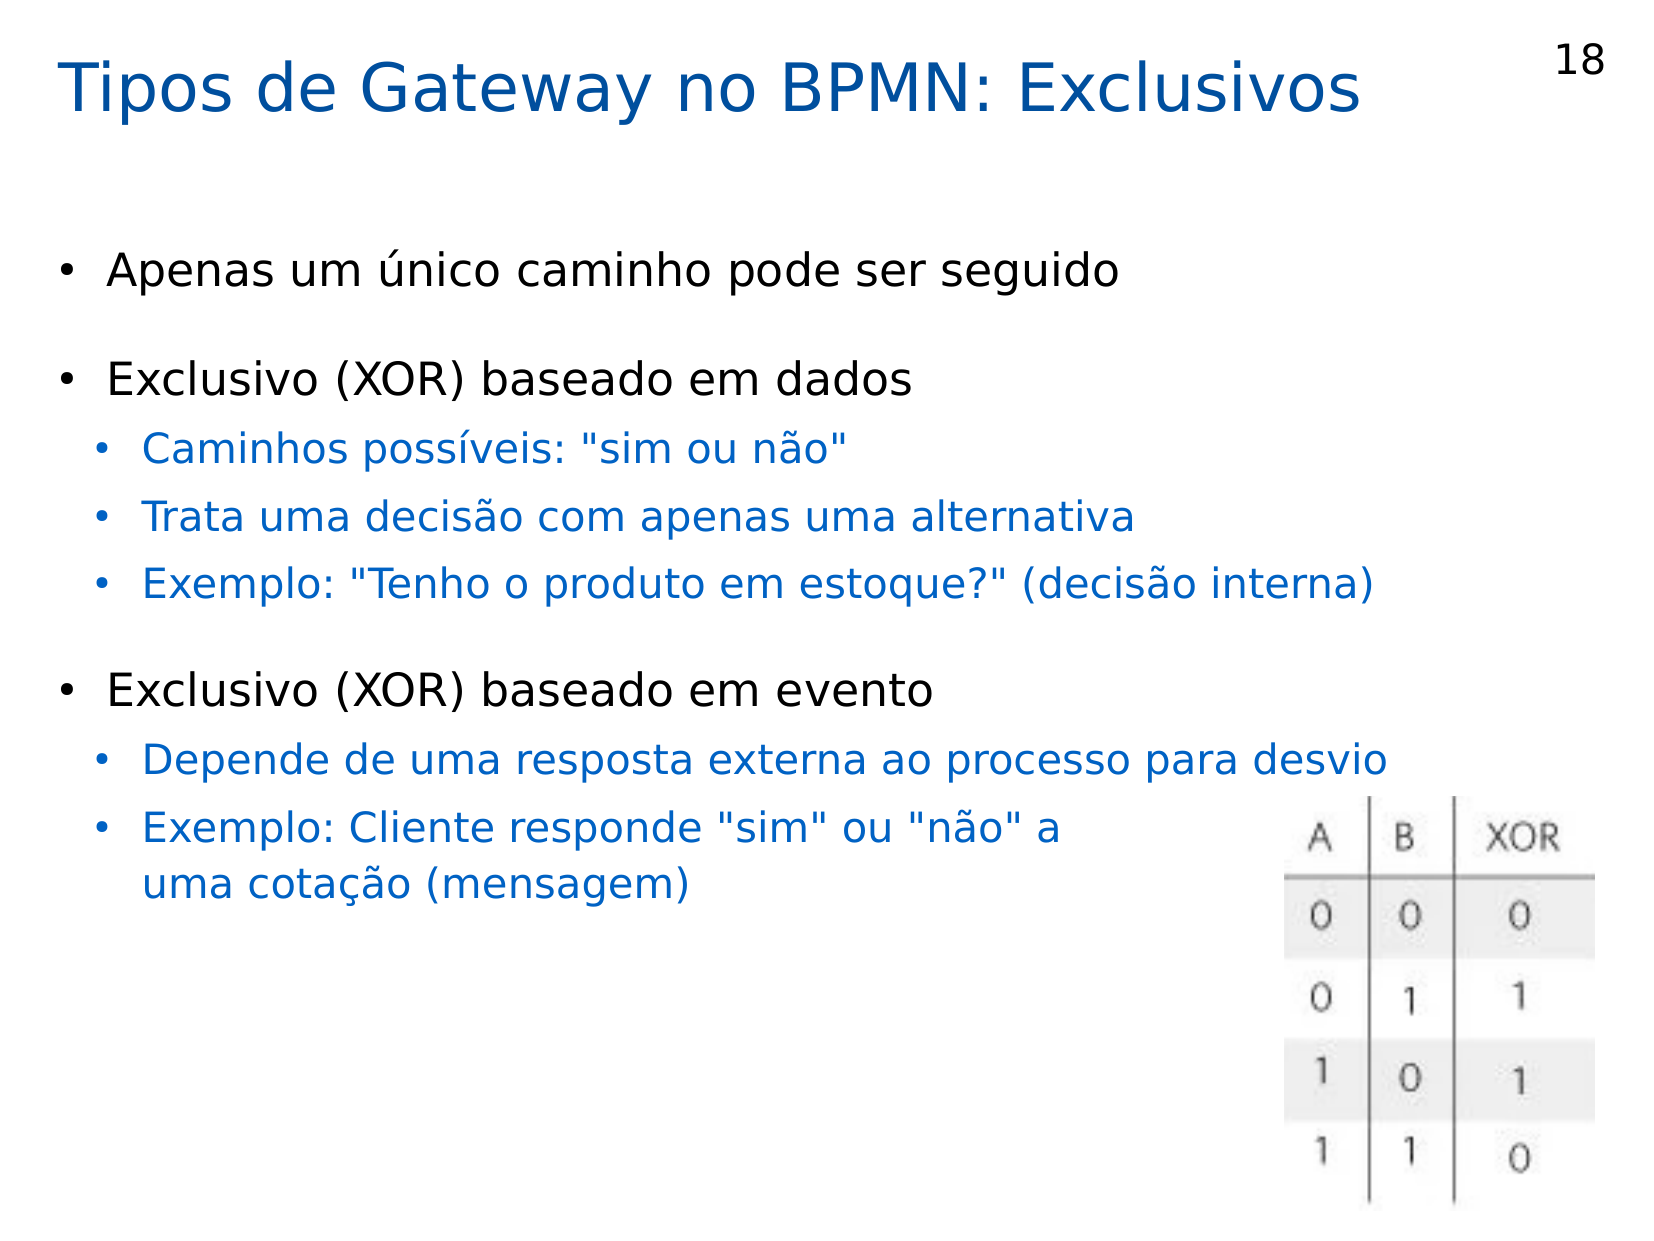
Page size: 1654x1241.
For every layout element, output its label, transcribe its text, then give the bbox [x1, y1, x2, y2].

title Tipos de Gateway no BPMN: Exclusivos [59, 29, 1506, 148]
list Apenas um único caminho pode ser seguido Exclusivo (XOR) baseado em dados Caminhos possíveis: "sim ou não" Trata uma decisão com apenas uma alternativa Exemplo: "Tenho o produto em estoque?" (decisão interna) Exclusivo (XOR) baseado em evento Depende de uma resposta externa ao processo para desvio Exemplo: Cliente responde "sim" ou "não" a uma cotação (mensagem) [59, 236, 1595, 1211]
picture [1284, 796, 1595, 1211]
